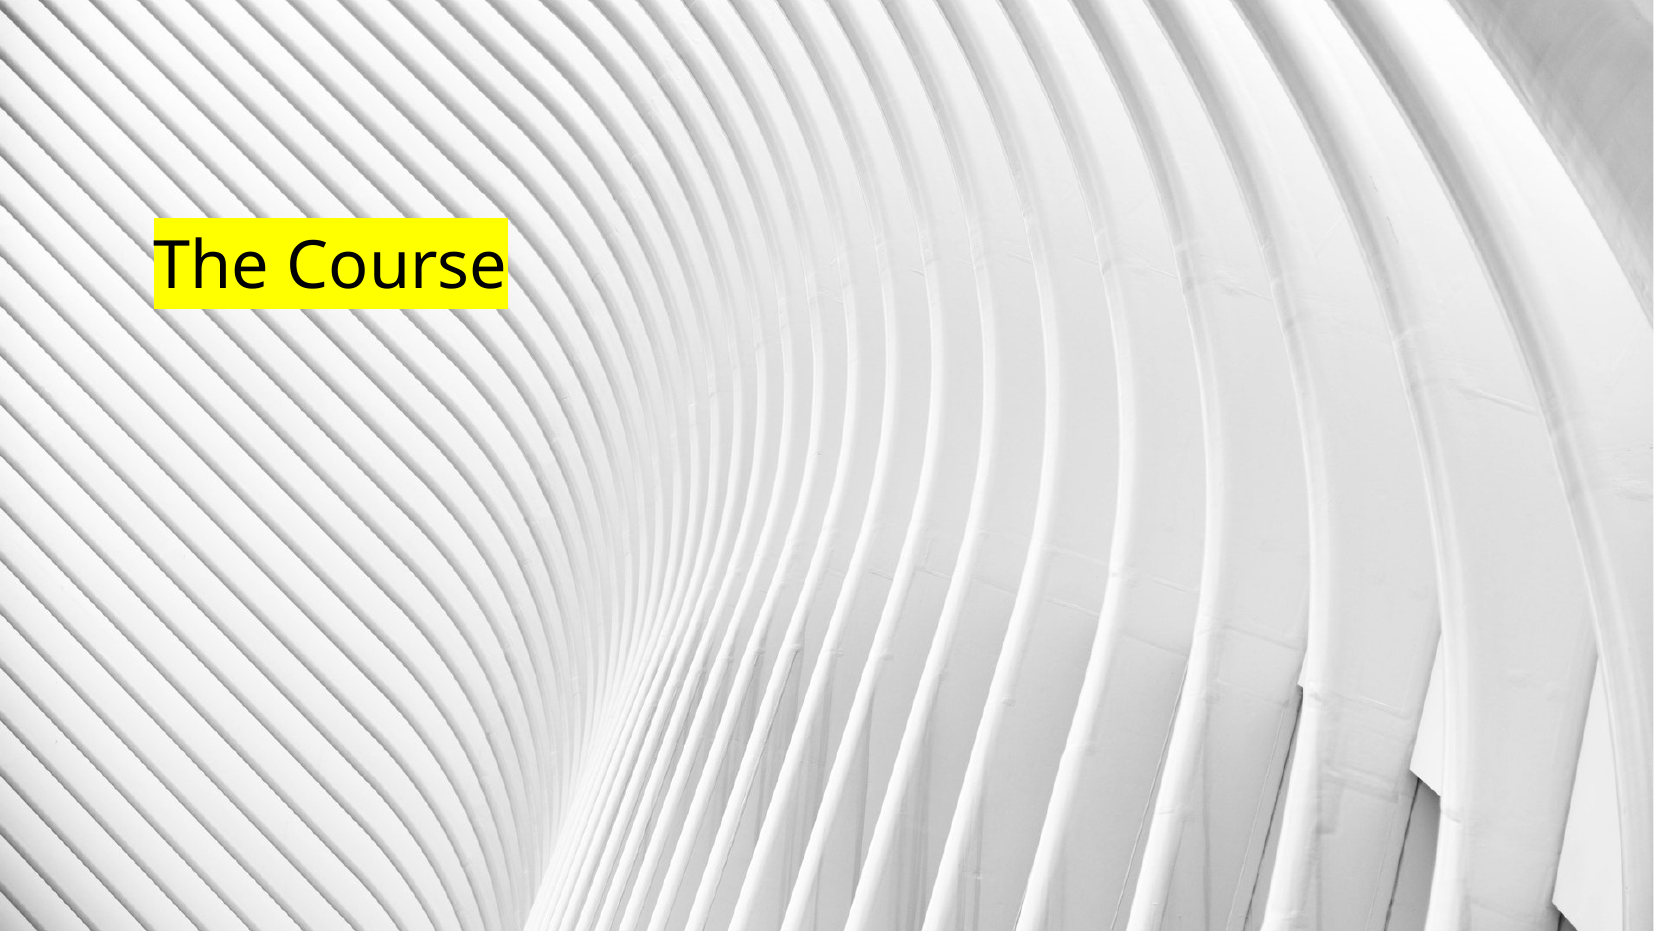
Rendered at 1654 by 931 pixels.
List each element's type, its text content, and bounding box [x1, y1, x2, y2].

picture [0, 0, 1654, 931]
list The Course [82, 217, 1571, 758]
